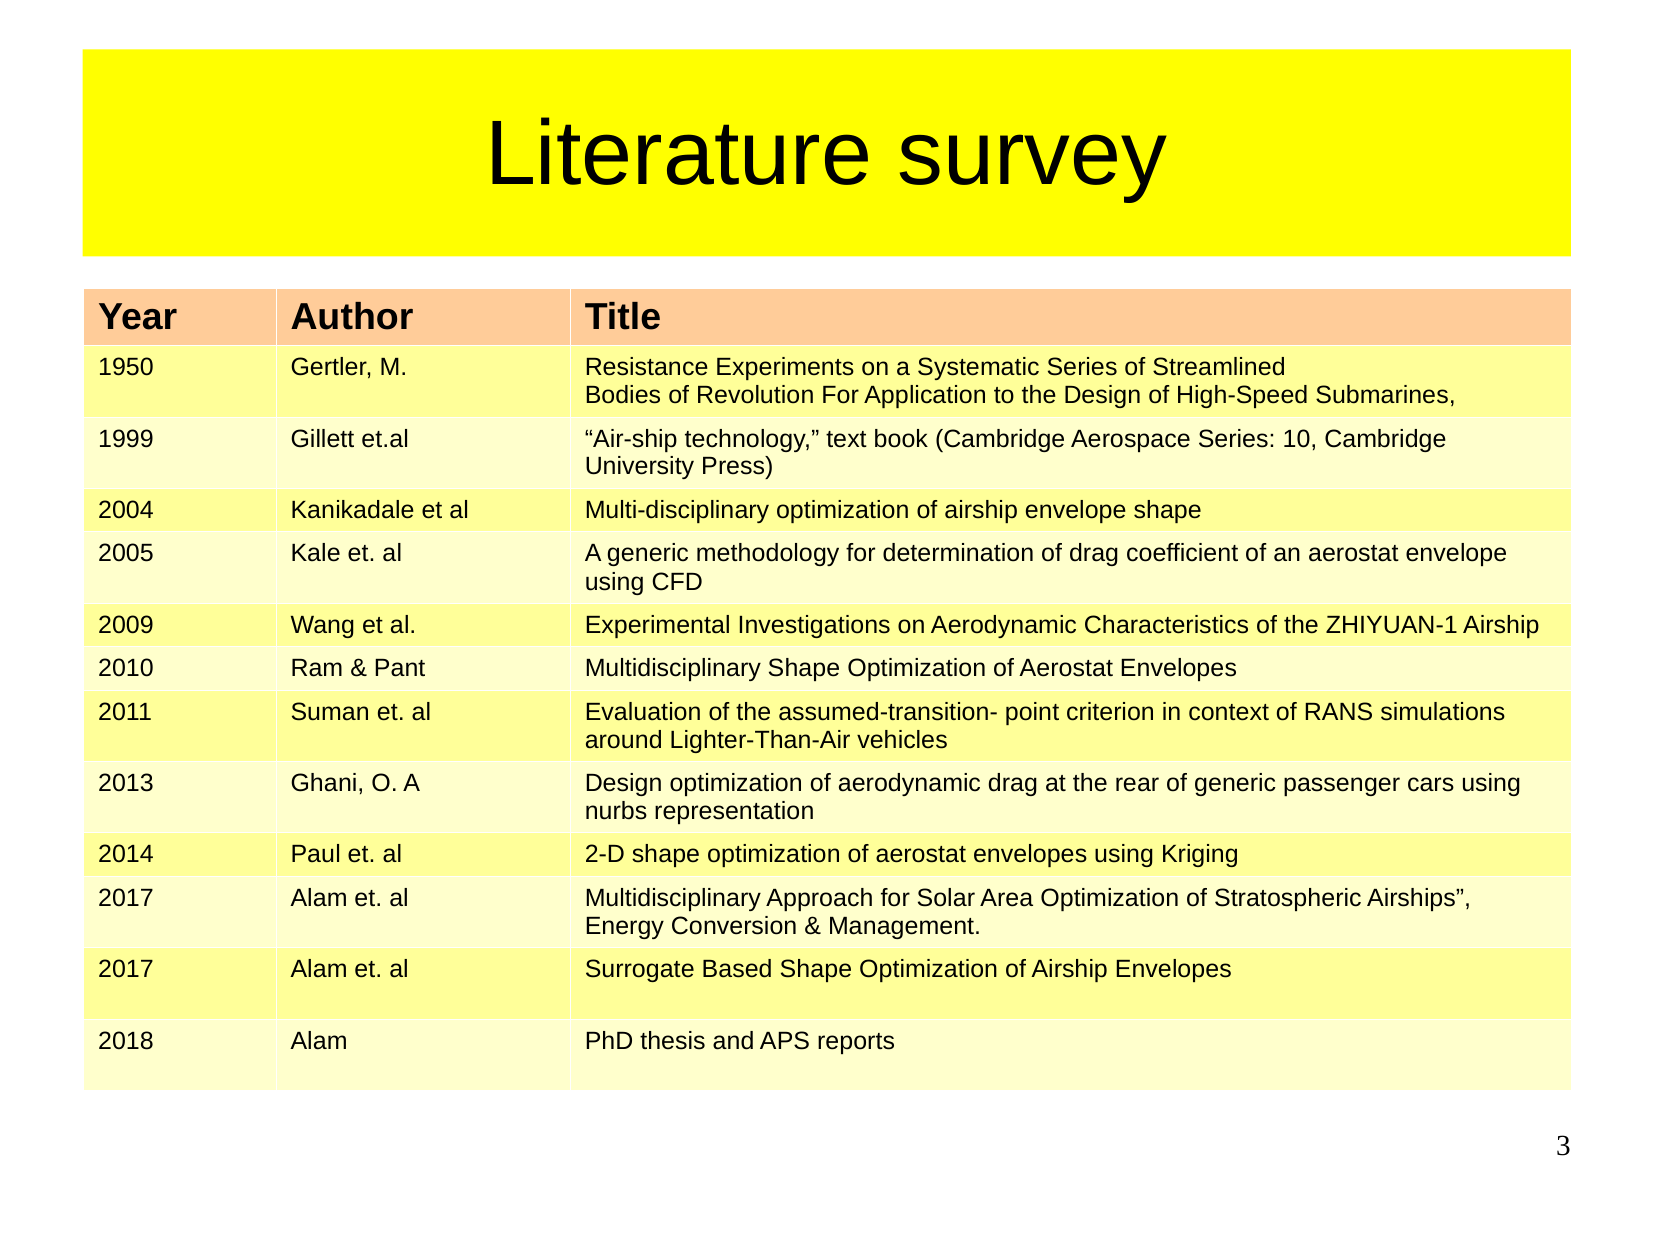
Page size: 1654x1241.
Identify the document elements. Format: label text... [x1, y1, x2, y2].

table_header Year [84, 289, 276, 345]
table_cell 2017 [84, 877, 276, 947]
table_cell Kale et. al [277, 532, 570, 603]
table_cell 2017 [84, 948, 276, 1019]
table_cell Multidisciplinary Approach for Solar Area Optimization of Stratospheric Airships”, Energy Conversion & Management. [571, 877, 1571, 947]
table_cell Experimental Investigations on Aerodynamic Characteristics of the ZHIYUAN-1 Airship [571, 604, 1571, 646]
table_header Author [277, 289, 570, 345]
title Literature survey [82, 49, 1571, 257]
table_cell Gillett et.al [277, 418, 570, 488]
table_cell 2004 [84, 489, 276, 531]
table_cell Design optimization of aerodynamic drag at the rear of generic passenger cars using nurbs representation [571, 762, 1571, 832]
table_cell Multi-disciplinary optimization of airship envelope shape [571, 489, 1571, 531]
table_cell 2010 [84, 647, 276, 690]
table_cell Alam et. al [277, 948, 570, 1019]
table_cell Multidisciplinary Shape Optimization of Aerostat Envelopes [571, 647, 1571, 690]
table_cell “Air-ship technology,” text book (Cambridge Aerospace Series: 10, Cambridge University Press) [571, 418, 1571, 488]
table_cell Ram & Pant [277, 647, 570, 690]
table_cell PhD thesis and APS reports [571, 1020, 1571, 1090]
table_cell Evaluation of the assumed-transition- point criterion in context of RANS simulations around Lighter-Than-Air vehicles [571, 691, 1571, 761]
table_cell Gertler, M. [277, 346, 570, 417]
table_header Title [571, 289, 1571, 345]
table_cell Paul et. al [277, 833, 570, 876]
table_cell 2009 [84, 604, 276, 646]
table_cell Suman et. al [277, 691, 570, 761]
table_cell 2-D shape optimization of aerostat envelopes using Kriging [571, 833, 1571, 876]
table_cell 1950 [84, 346, 276, 417]
table_cell 2018 [84, 1020, 276, 1090]
table_cell Surrogate Based Shape Optimization of Airship Envelopes [571, 948, 1571, 1019]
table_cell 1999 [84, 418, 276, 488]
table_cell Kanikadale et al [277, 489, 570, 531]
table_cell 2005 [84, 532, 276, 603]
table_cell Alam et. al [277, 877, 570, 947]
table_cell A generic methodology for determination of drag coefficient of an aerostat envelope using CFD [571, 532, 1571, 603]
table_cell Ghani, O. A [277, 762, 570, 832]
table_cell 2013 [84, 762, 276, 832]
table_cell Resistance Experiments on a Systematic Series of Streamlined Bodies of Revolution For Application to the Design of High-Speed Submarines, [571, 346, 1571, 417]
table_cell 2011 [84, 691, 276, 761]
table_cell Alam [277, 1020, 570, 1090]
table_cell Wang et al. [277, 604, 570, 646]
table_cell 2014 [84, 833, 276, 876]
